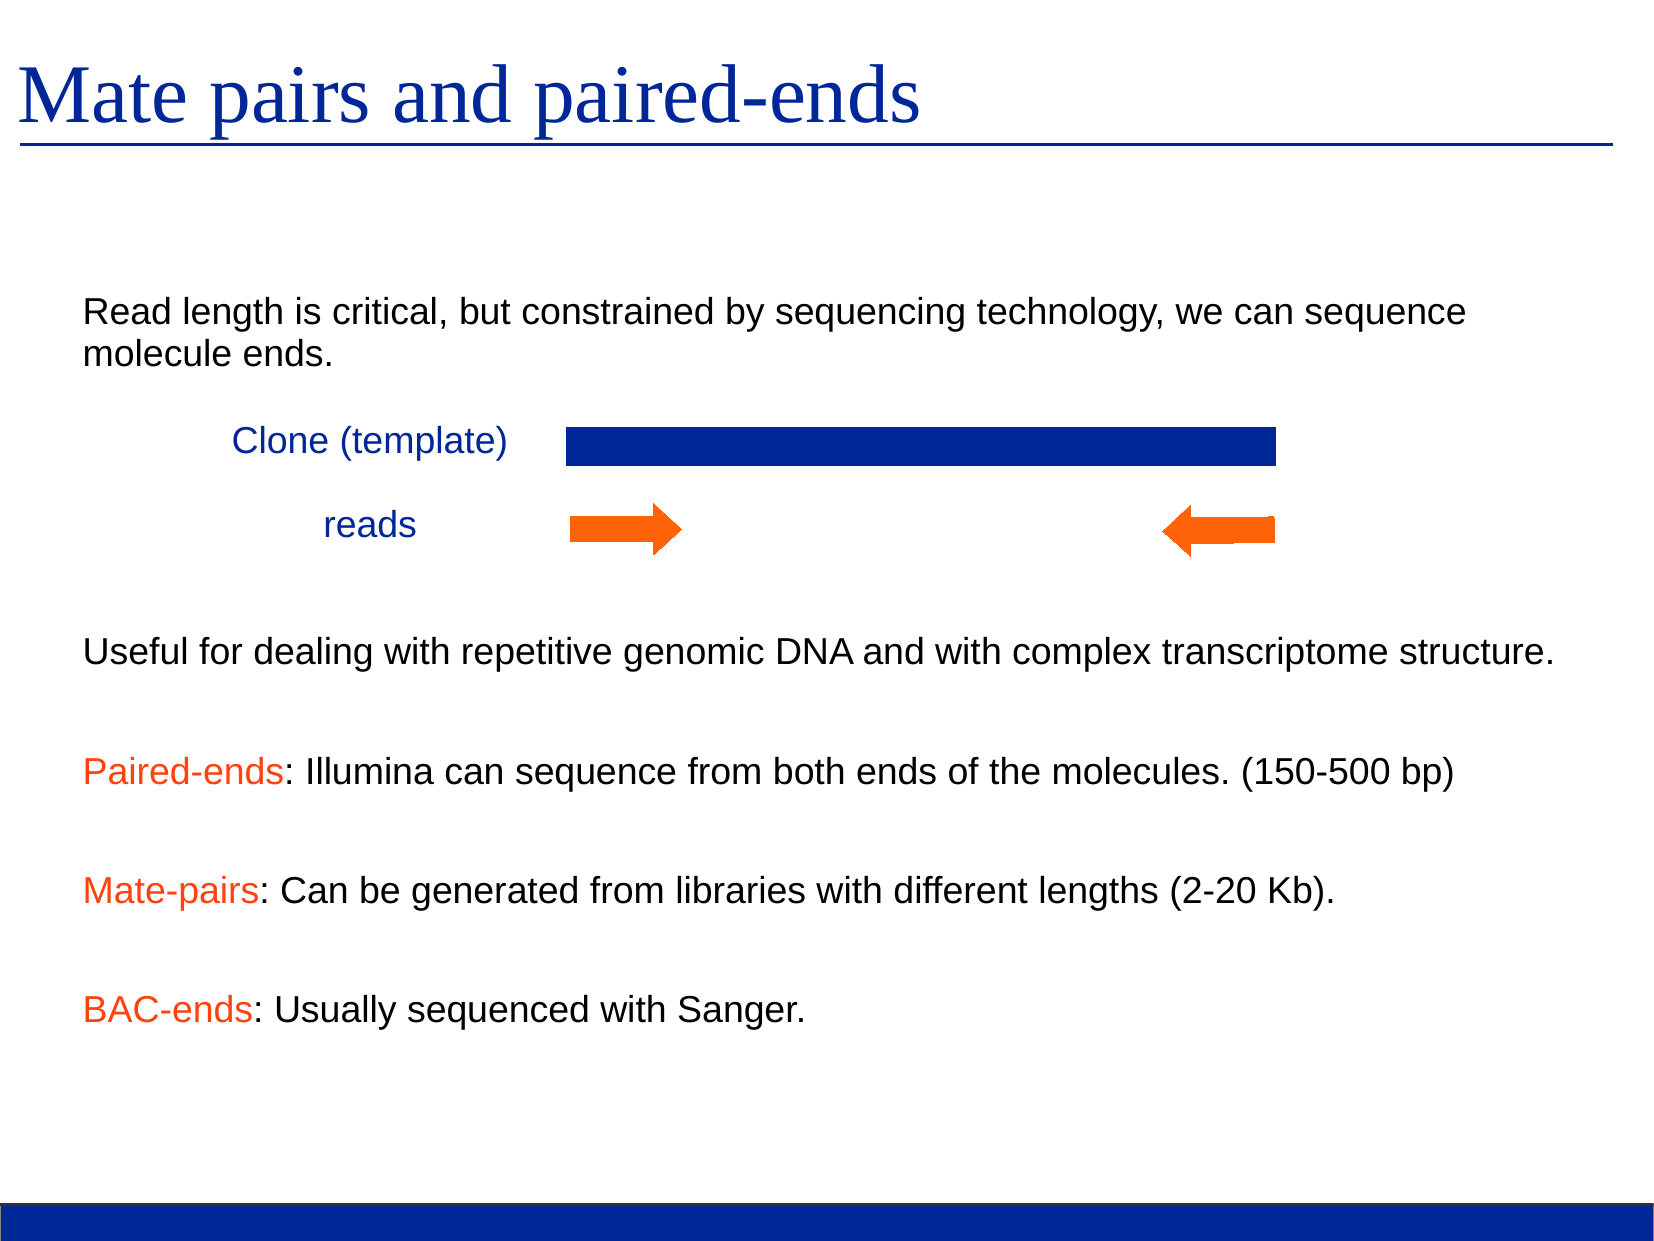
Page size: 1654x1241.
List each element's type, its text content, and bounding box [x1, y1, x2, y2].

title Mate pairs and paired-ends [17, 0, 1589, 198]
text_box Clone (template) reads [216, 412, 524, 554]
text_box [566, 427, 1276, 466]
text_box [1162, 505, 1275, 557]
text_box [570, 503, 682, 555]
list Read length is critical, but constrained by sequencing technology, we can sequence molecule ends. Useful for dealing with repetitive genomic DNA and with complex transcriptome structure. Paired-ends: Illumina can sequence from both ends of the molecules. (150-500 bp) Mate-pairs: Can be generated from libraries with different lengths (2-20 Kb). BAC-ends: Usually sequenced with Sanger. [82, 290, 1571, 1109]
